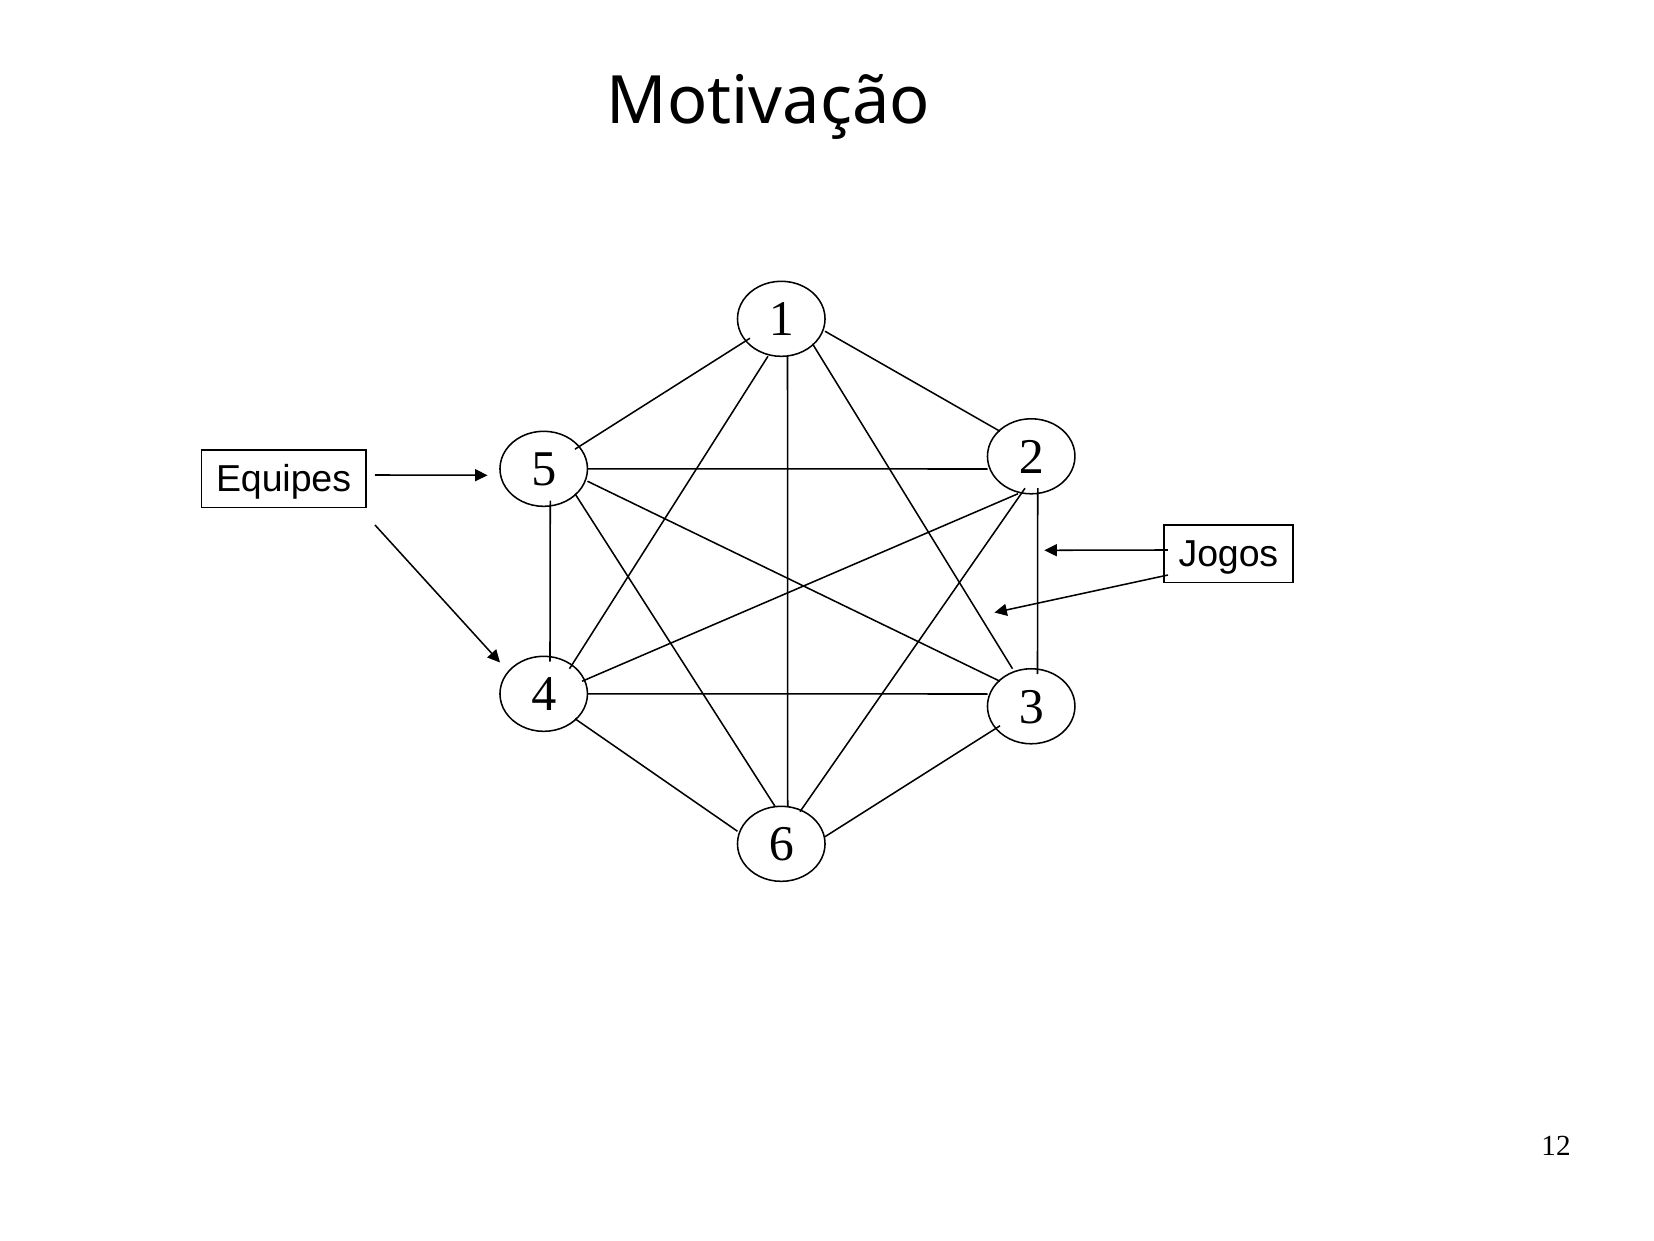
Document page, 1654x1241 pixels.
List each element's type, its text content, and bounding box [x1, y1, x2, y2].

text_box 4 [499, 656, 588, 732]
text_box 6 [737, 806, 826, 882]
text_box Jogos [1163, 525, 1294, 583]
text_box 2 [987, 418, 1075, 494]
text_box 5 [499, 431, 588, 507]
text_box 3 [987, 668, 1075, 744]
text_box 1 [737, 281, 826, 357]
text_box Motivação [237, 45, 1300, 150]
text_box Equipes [201, 450, 366, 508]
